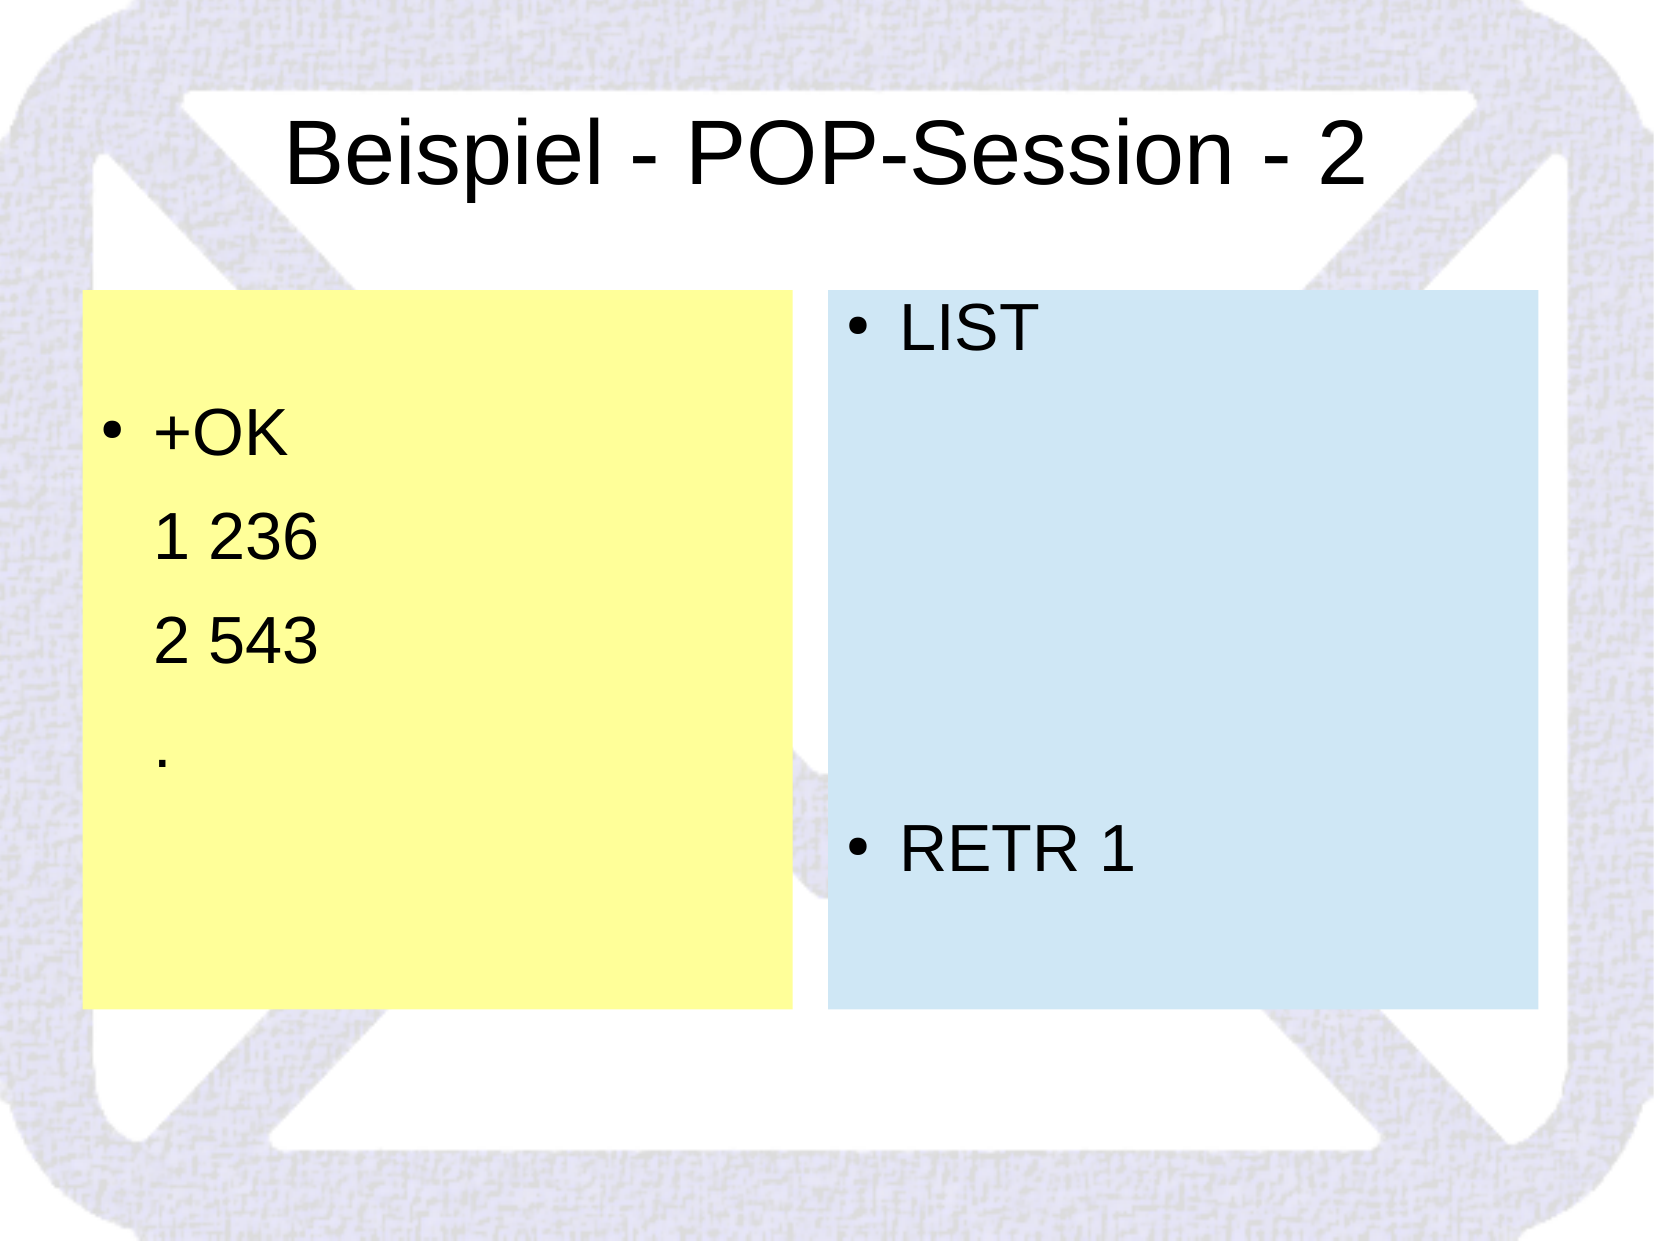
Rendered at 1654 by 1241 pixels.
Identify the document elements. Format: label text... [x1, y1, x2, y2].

list +OK 1 236 2 543 . [82, 290, 793, 1010]
title Beispiel - POP-Session - 2 [82, 49, 1571, 257]
list LIST RETR 1 [828, 290, 1539, 1010]
picture [0, 0, 1654, 1241]
